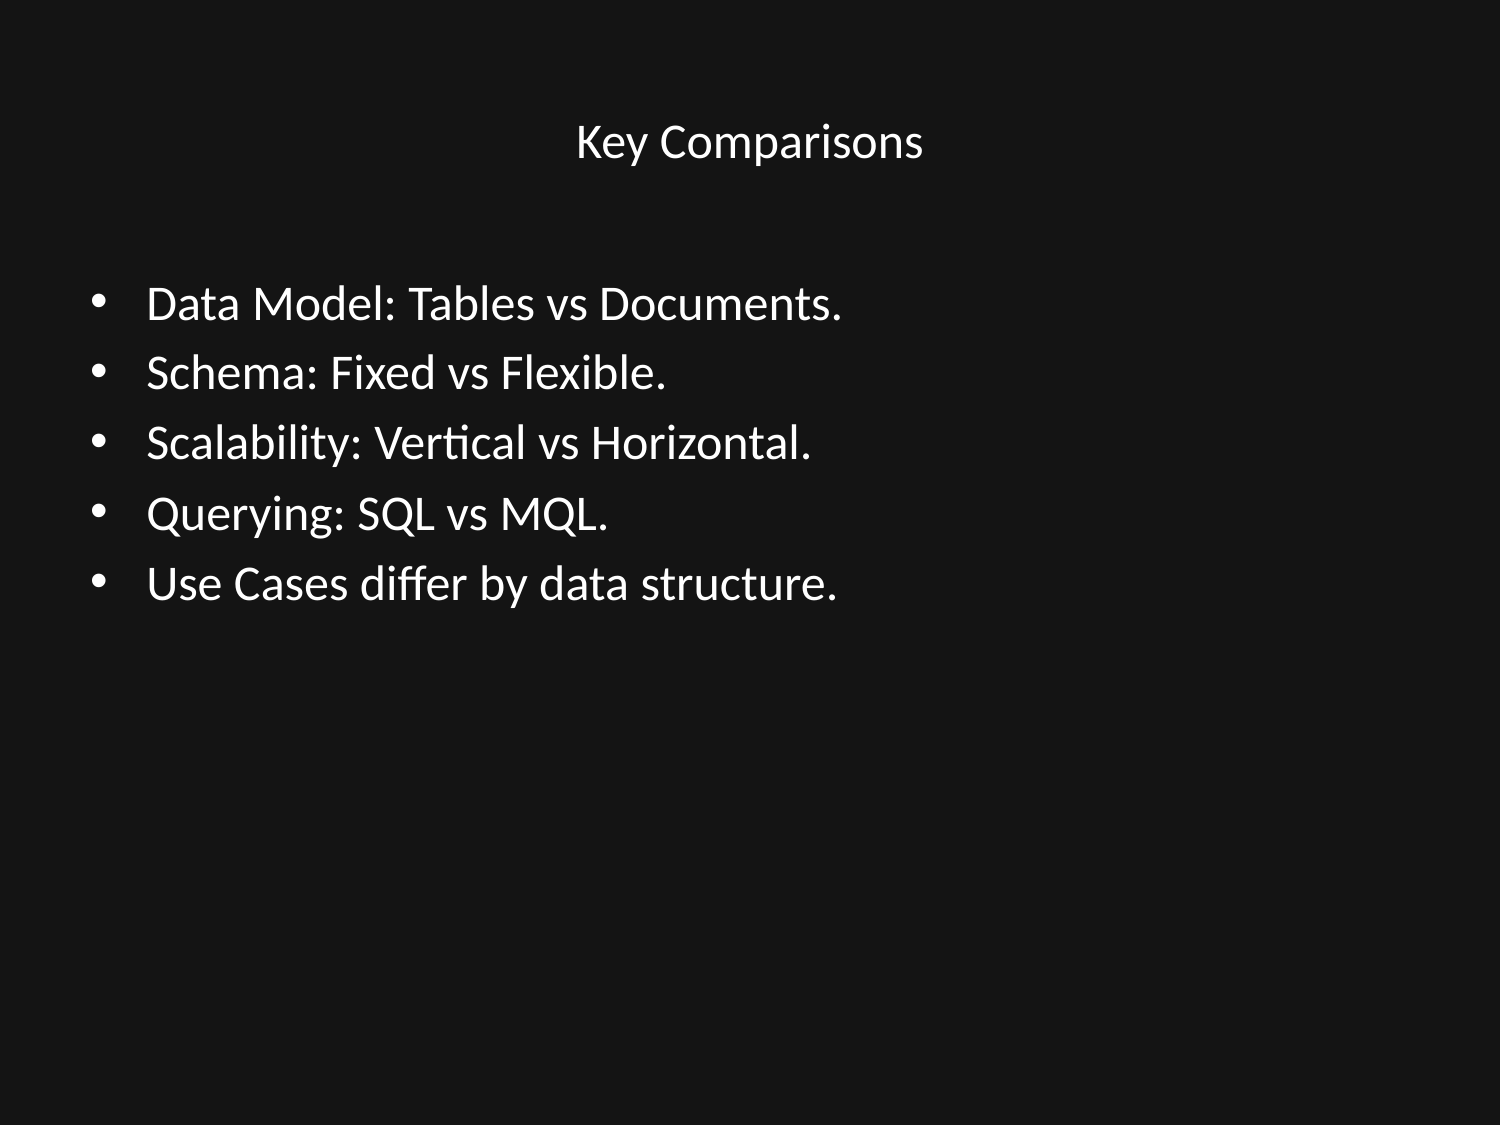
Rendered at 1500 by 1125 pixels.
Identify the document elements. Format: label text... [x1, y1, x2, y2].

title Key Comparisons [75, 45, 1425, 233]
list Data Model: Tables vs Documents. Schema: Fixed vs Flexible. Scalability: Vertical vs Horizontal. Querying: SQL vs MQL. Use Cases differ by data structure. [75, 262, 1425, 1005]
